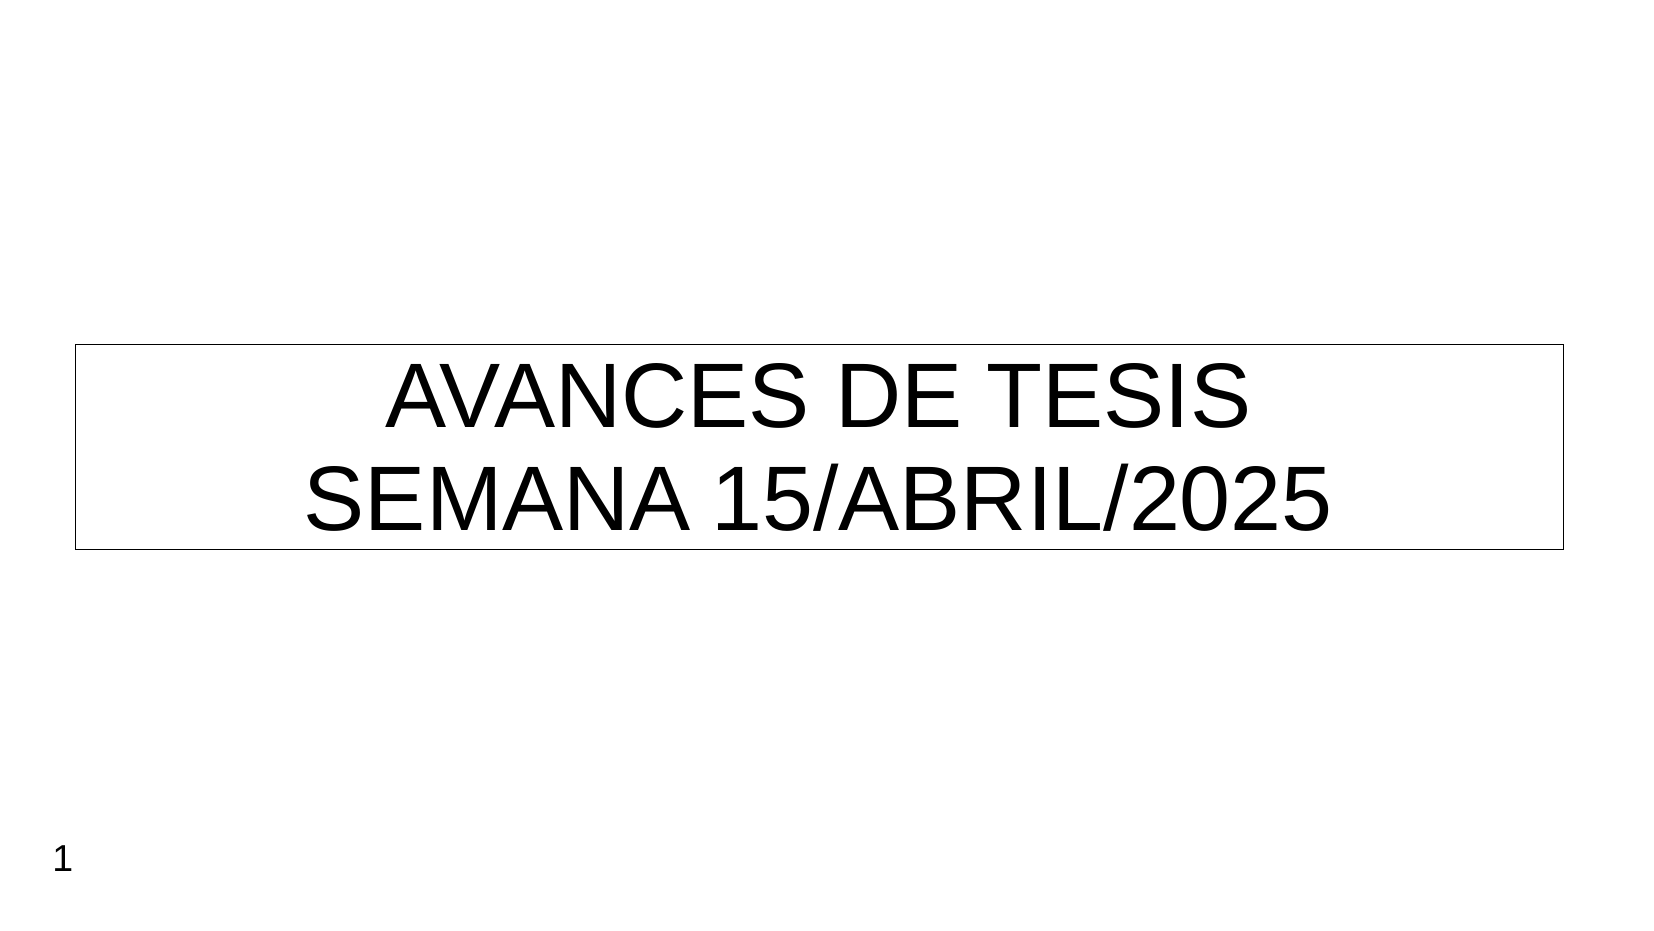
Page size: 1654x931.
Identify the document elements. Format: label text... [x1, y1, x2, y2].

text_box <number> [37, 829, 667, 901]
title AVANCES DE TESIS SEMANA 15/ABRIL/2025 [75, 344, 1564, 550]
